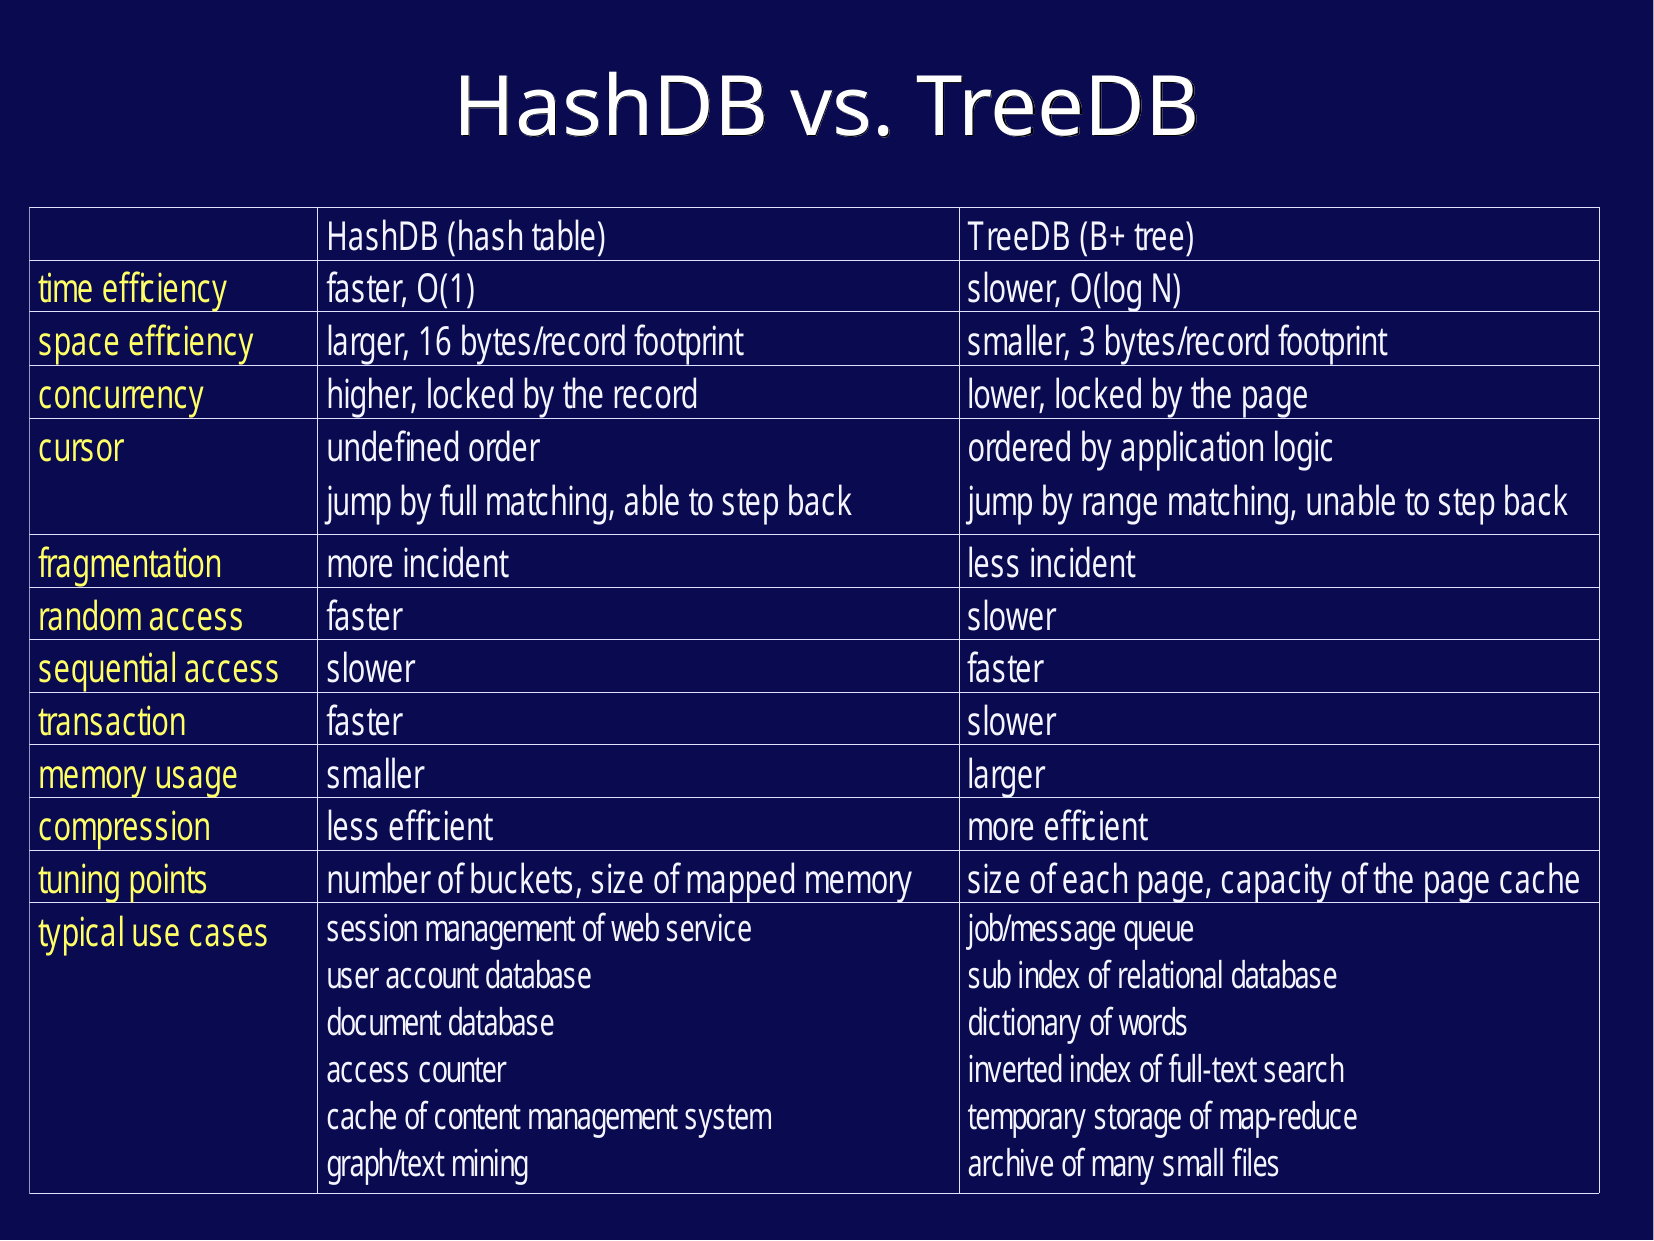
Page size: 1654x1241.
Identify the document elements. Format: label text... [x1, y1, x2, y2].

chart [29, 206, 1654, 1241]
title HashDB vs. TreeDB [29, 29, 1625, 178]
